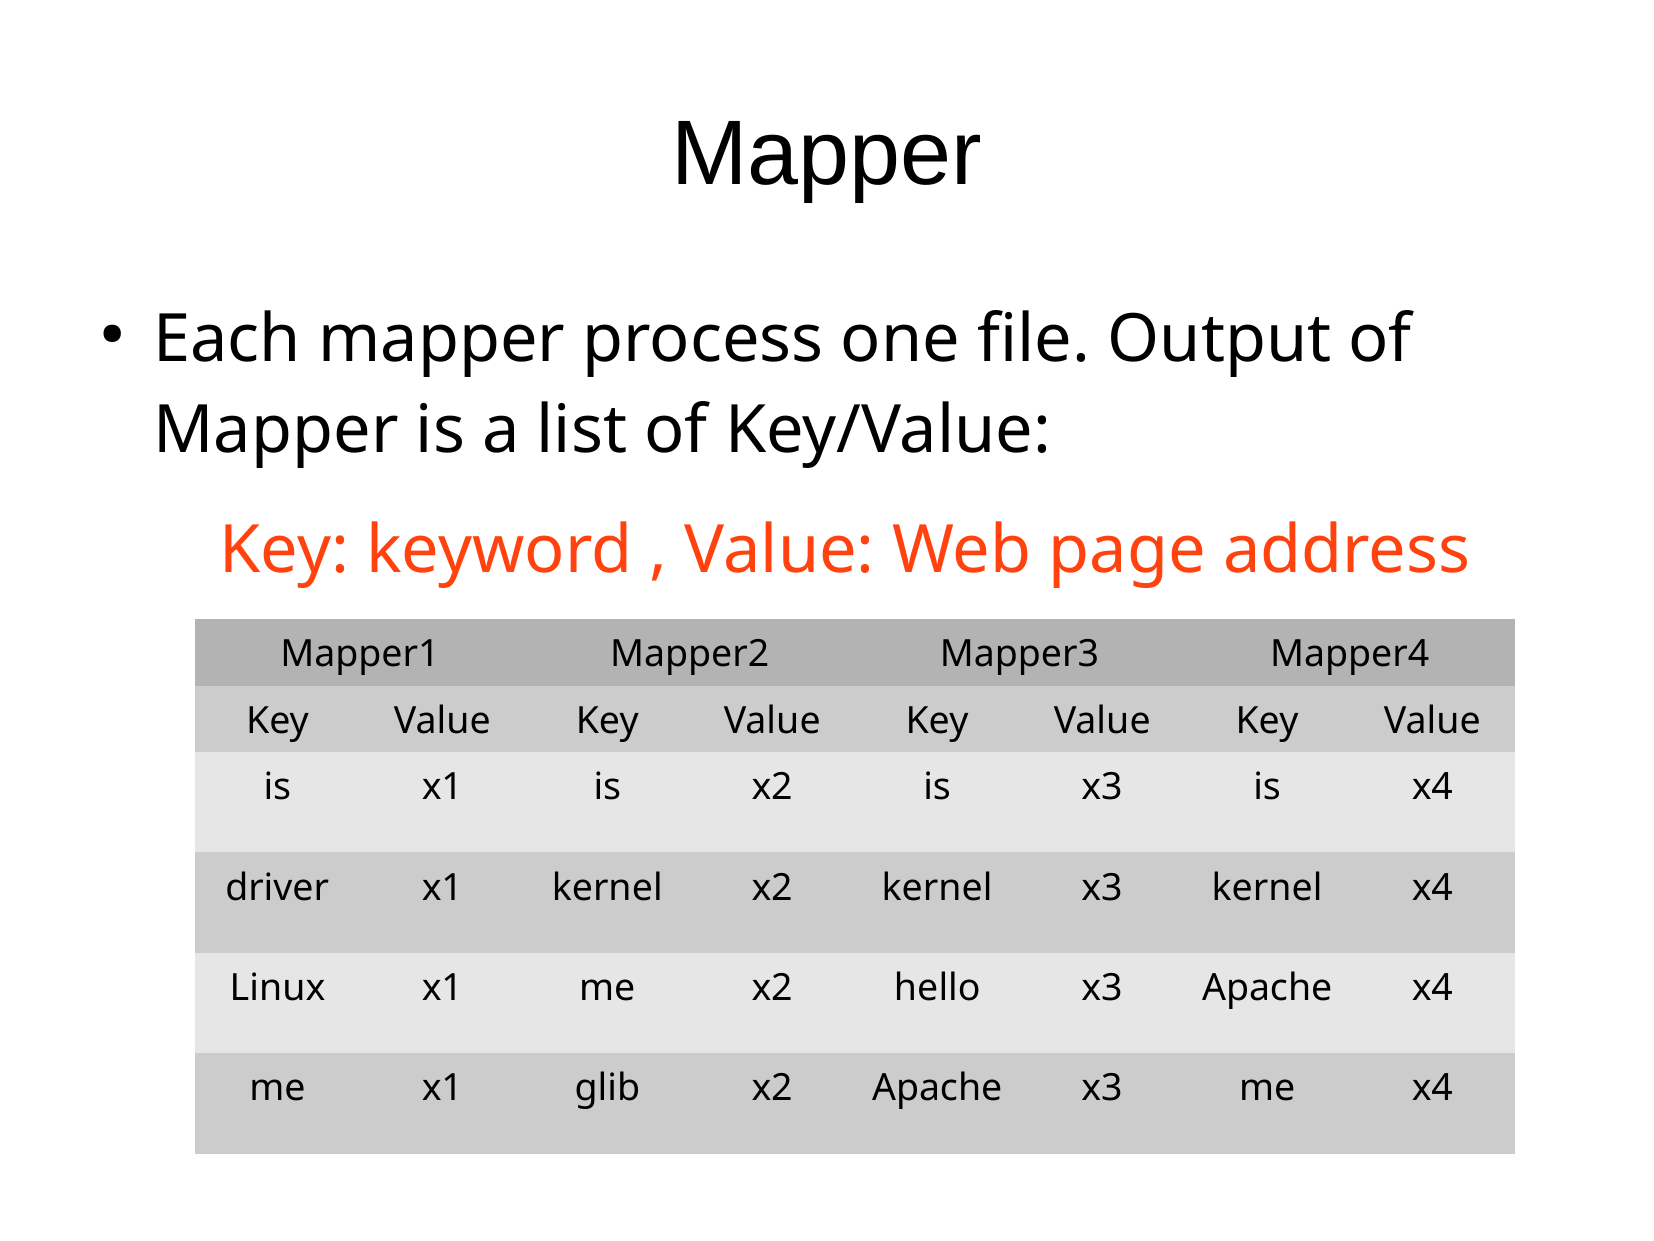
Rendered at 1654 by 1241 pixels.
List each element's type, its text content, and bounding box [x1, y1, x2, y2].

table_cell Value [360, 686, 525, 752]
table_cell glib [525, 1053, 690, 1154]
title Mapper [82, 49, 1571, 257]
table_cell Apache [1185, 953, 1350, 1053]
table_cell me [525, 953, 690, 1053]
table_cell is [195, 752, 360, 852]
table_cell Key [195, 686, 360, 752]
table_cell kernel [1185, 852, 1350, 953]
table_header Mapper2 [525, 619, 855, 686]
table_cell x1 [360, 752, 525, 852]
table_cell x3 [1020, 752, 1185, 852]
table_cell Value [1020, 686, 1185, 752]
table_cell x2 [690, 1053, 855, 1154]
table_cell Key [1185, 686, 1350, 752]
table_cell x1 [360, 1053, 525, 1154]
table_cell x4 [1350, 1053, 1515, 1154]
table_cell Value [1350, 686, 1515, 752]
table_cell x3 [1020, 953, 1185, 1053]
table_cell x2 [690, 852, 855, 953]
table_cell x1 [360, 953, 525, 1053]
table_cell x4 [1350, 852, 1515, 953]
table_header Mapper4 [1185, 619, 1515, 686]
table_cell x4 [1350, 752, 1515, 852]
table_cell hello [855, 953, 1020, 1053]
list Each mapper process one file. Output of Mapper is a list of Key/Value: Key: keyword , Value: Web page address [82, 290, 1538, 1156]
table_cell x4 [1350, 953, 1515, 1053]
table_cell x2 [690, 953, 855, 1053]
table_header Mapper3 [855, 619, 1185, 686]
table_cell x2 [690, 752, 855, 852]
table_cell Value [690, 686, 855, 752]
table_cell me [195, 1053, 360, 1154]
table_cell is [1185, 752, 1350, 852]
table_cell me [1185, 1053, 1350, 1154]
table_cell driver [195, 852, 360, 953]
table_cell Key [525, 686, 690, 752]
table_cell kernel [525, 852, 690, 953]
table_cell is [855, 752, 1020, 852]
table_cell x3 [1020, 1053, 1185, 1154]
table_cell x1 [360, 852, 525, 953]
table_cell Apache [855, 1053, 1020, 1154]
table_cell Key [855, 686, 1020, 752]
table_cell x3 [1020, 852, 1185, 953]
table_cell kernel [855, 852, 1020, 953]
table_header Mapper1 [195, 619, 525, 686]
table_cell Linux [195, 953, 360, 1053]
table_cell is [525, 752, 690, 852]
